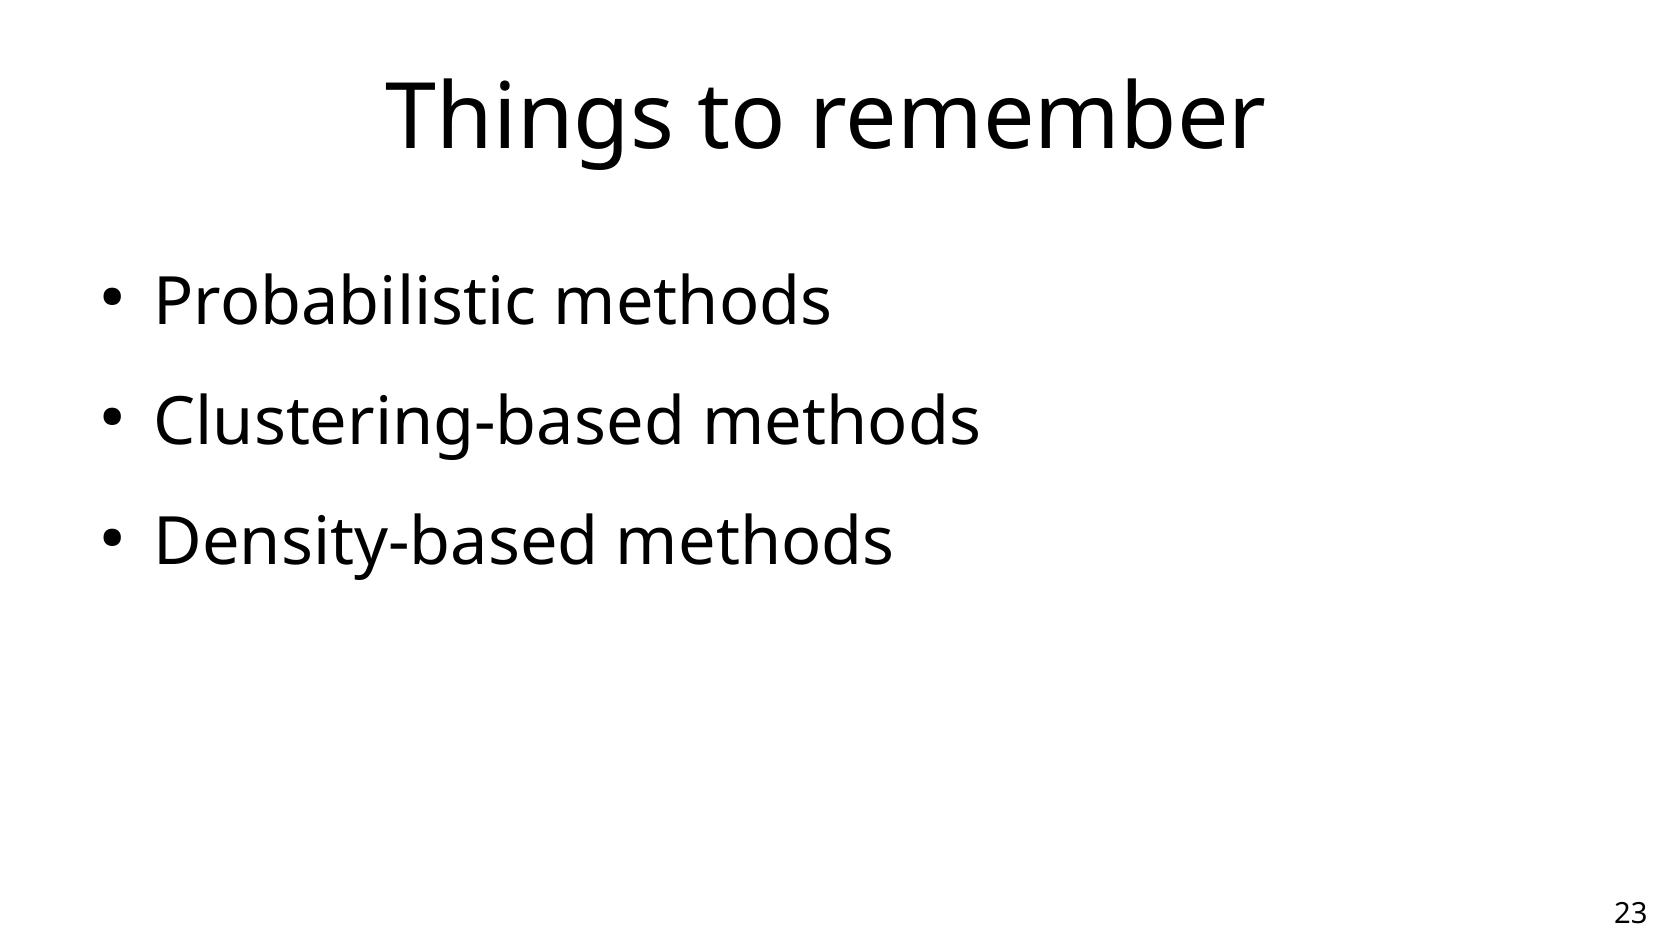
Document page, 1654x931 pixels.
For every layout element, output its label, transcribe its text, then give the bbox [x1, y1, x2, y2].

title Things to remember [82, 1, 1571, 226]
list Probabilistic methods Clustering-based methods Density-based methods [82, 253, 1571, 793]
